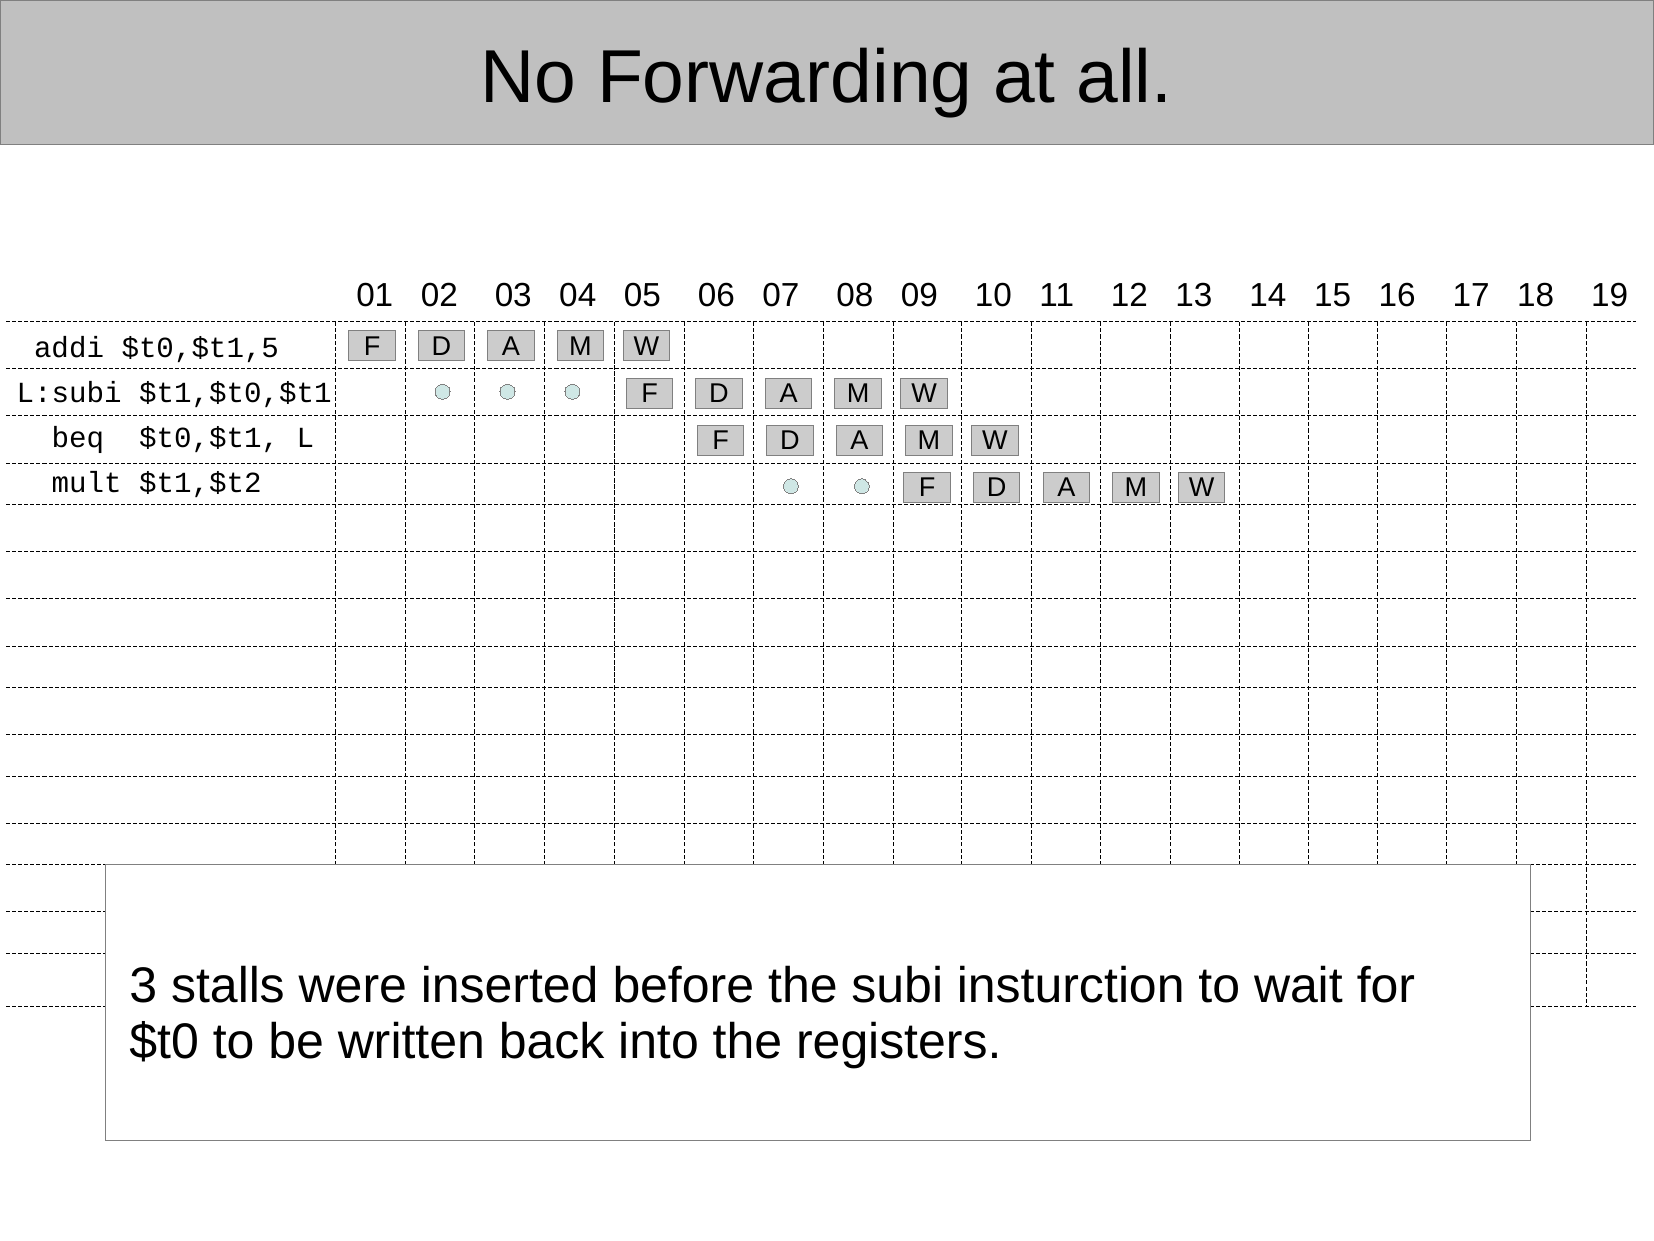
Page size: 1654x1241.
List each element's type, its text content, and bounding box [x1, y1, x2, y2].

text_box addi $t0,$t1,5 L:subi $t1,$t0,$t1 beq $t0,$t1, L mult $t1,$t2 [1, 325, 361, 659]
text_box M [557, 330, 604, 361]
text_box M [834, 378, 882, 409]
text_box A [765, 378, 812, 409]
text_box 3 stalls were inserted before the subi insturction to wait for $t0 to be written back into the registers. [114, 894, 1471, 1077]
text_box F [348, 330, 396, 361]
text_box D [766, 425, 814, 456]
text_box F [626, 378, 673, 409]
text_box [499, 384, 516, 400]
text_box F [697, 425, 744, 456]
text_box D [973, 472, 1020, 503]
text_box A [487, 330, 535, 361]
text_box M [1112, 472, 1160, 503]
text_box F [903, 472, 951, 503]
text_box M [905, 425, 953, 456]
text_box [564, 384, 580, 400]
text_box W [900, 378, 948, 409]
text_box [435, 384, 451, 400]
text_box W [971, 425, 1019, 456]
text_box A [1043, 472, 1090, 503]
text_box [105, 864, 1531, 1141]
text_box [783, 478, 799, 494]
text_box [0, 0, 1654, 145]
text_box [854, 478, 870, 494]
text_box A [836, 425, 883, 456]
text_box 01 02 03 04 05 06 07 08 09 10 11 12 13 14 15 16 17 18 19 [341, 269, 1646, 322]
text_box D [418, 330, 465, 361]
text_box W [1178, 472, 1225, 503]
title No Forwarding at all. [82, 25, 1571, 127]
text_box D [695, 378, 743, 409]
text_box W [623, 330, 670, 361]
